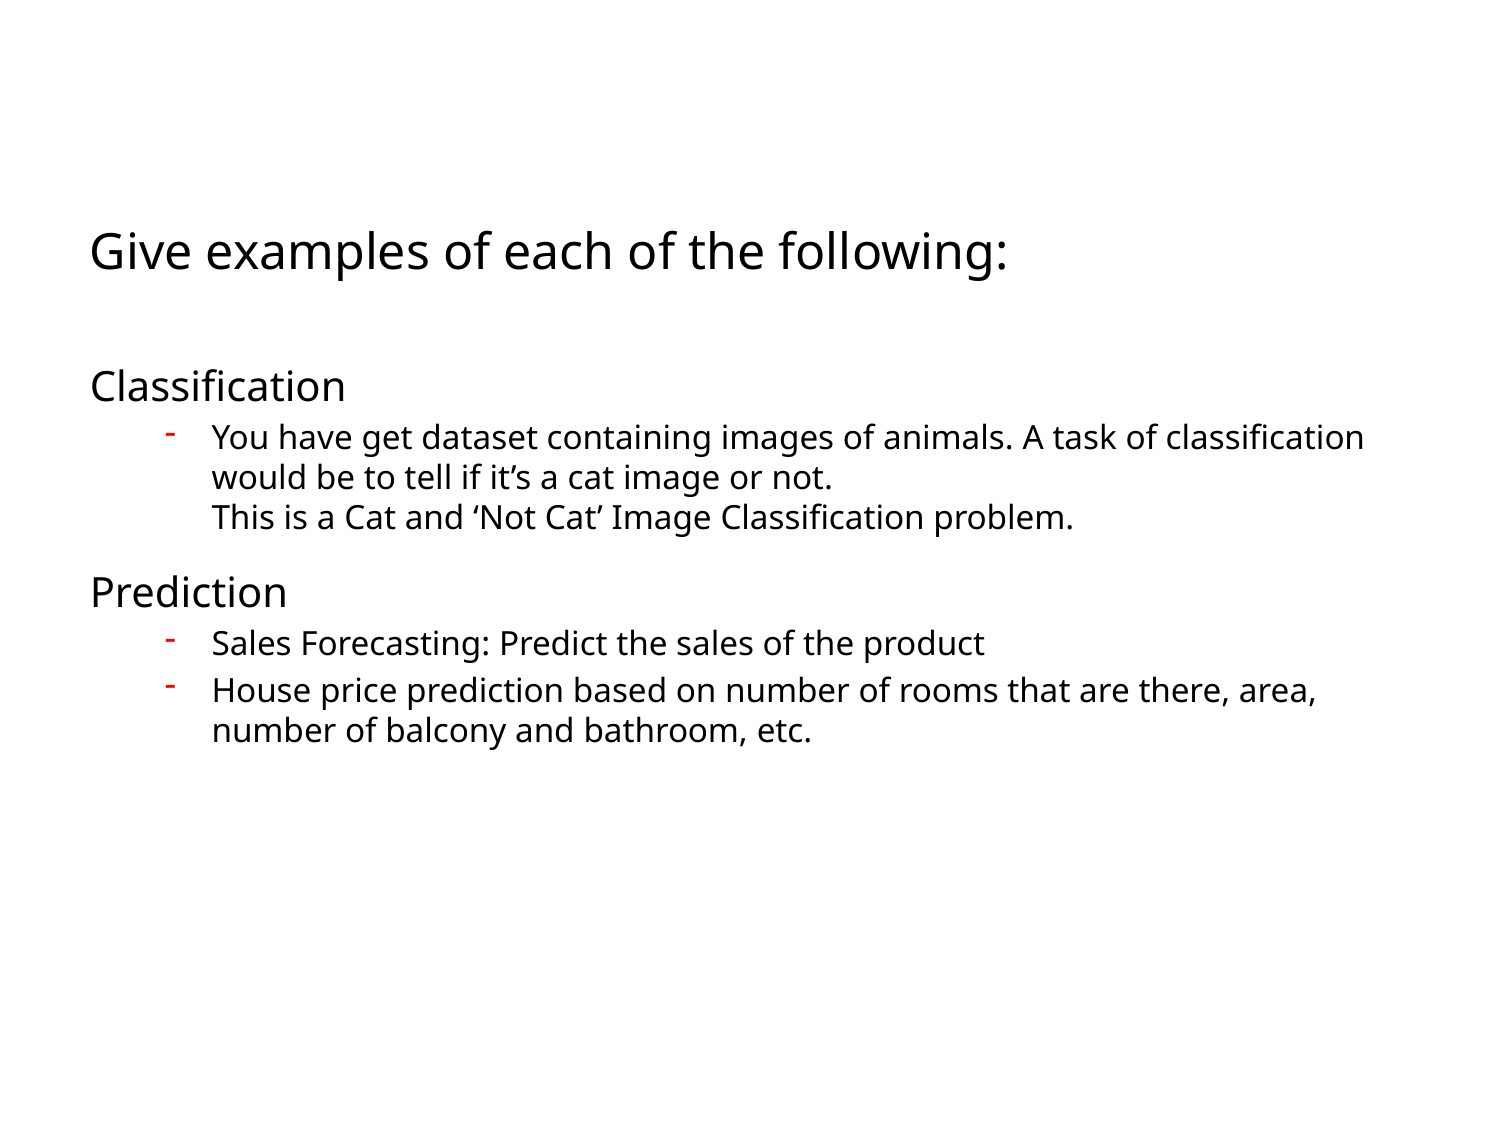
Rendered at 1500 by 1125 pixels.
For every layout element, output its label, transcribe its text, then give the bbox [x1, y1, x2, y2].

list Give examples of each of the following: Classification You have get dataset containing images of animals. A task of classification would be to tell if it’s a cat image or not. This is a Cat and ‘Not Cat’ Image Classification problem. Prediction Sales Forecasting: Predict the sales of the product House price prediction based on number of rooms that are there, area, number of balcony and bathroom, etc. [75, 212, 1462, 987]
